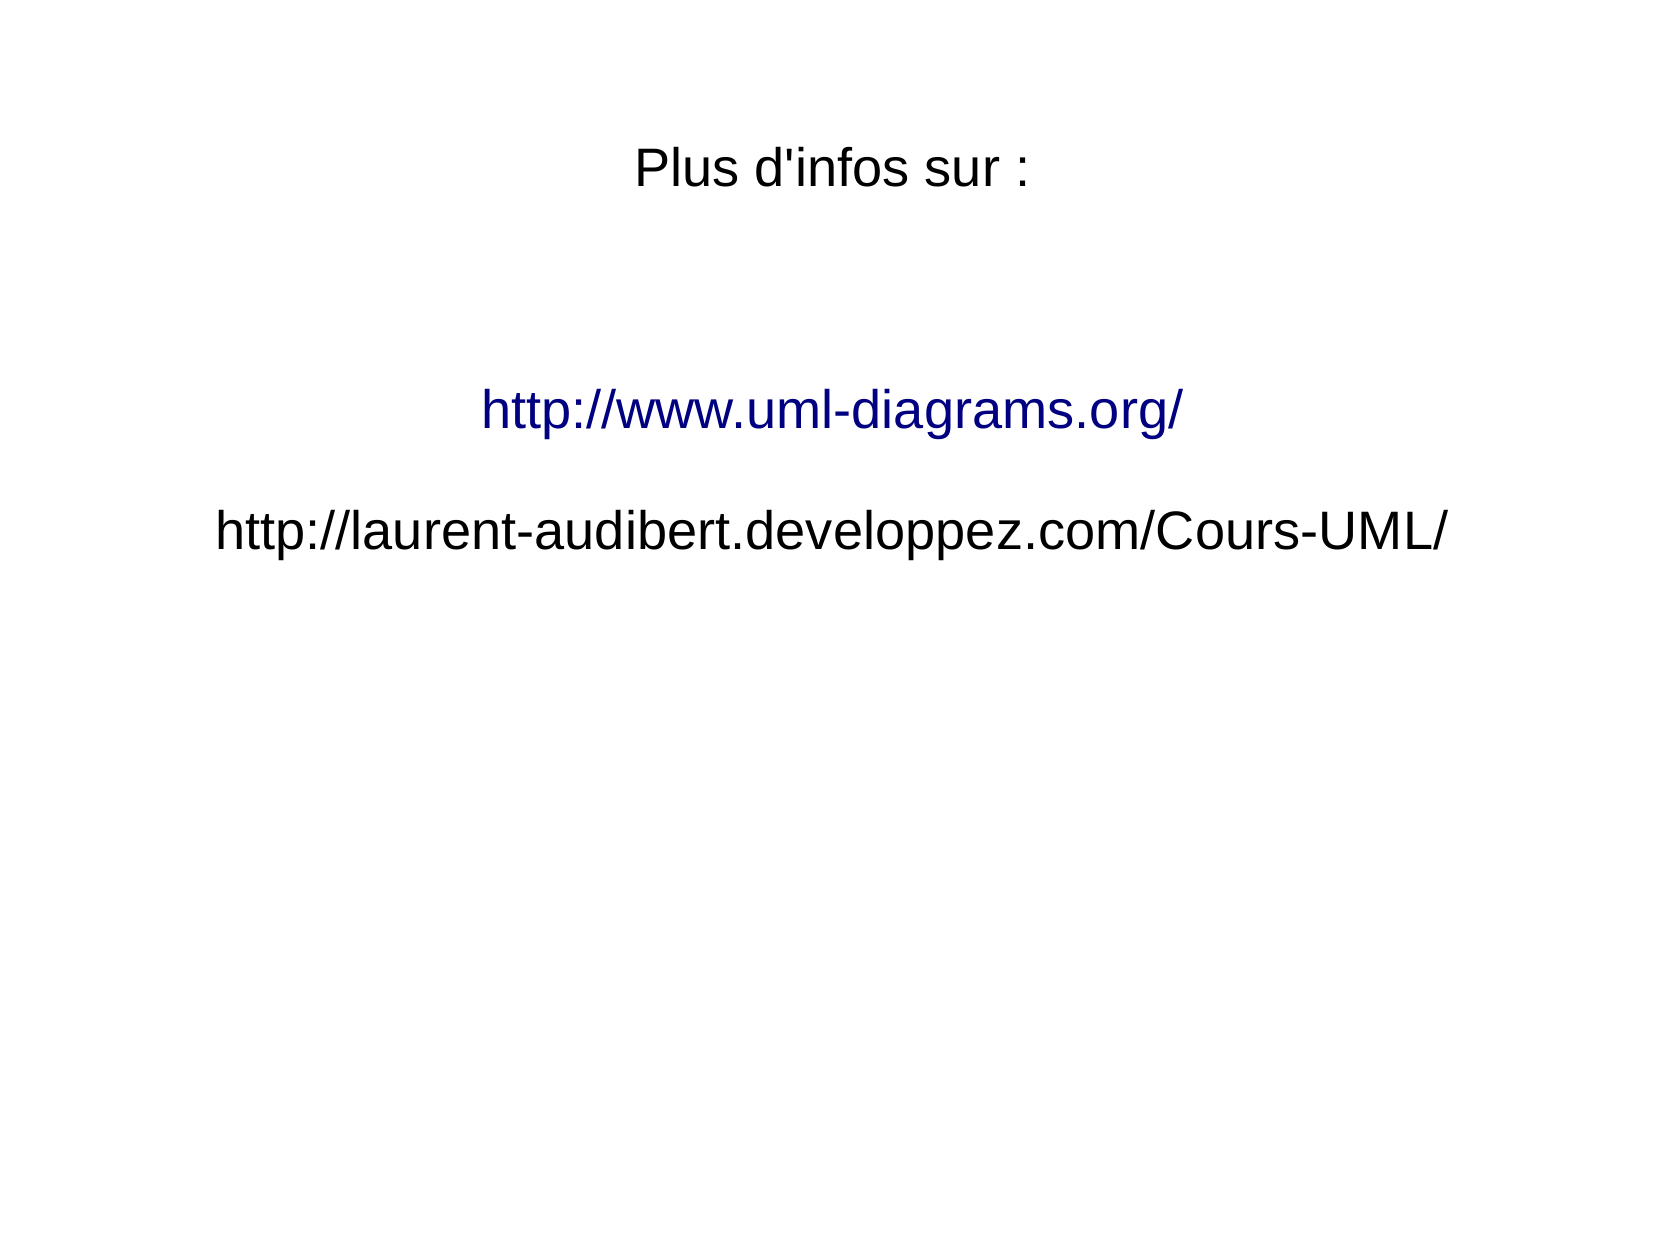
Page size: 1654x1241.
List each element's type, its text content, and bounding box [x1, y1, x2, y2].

text_box Plus d'infos sur : http://www.uml-diagrams.org/ http://laurent-audibert.developpez.com/Cours-UML/ [35, 129, 1630, 615]
